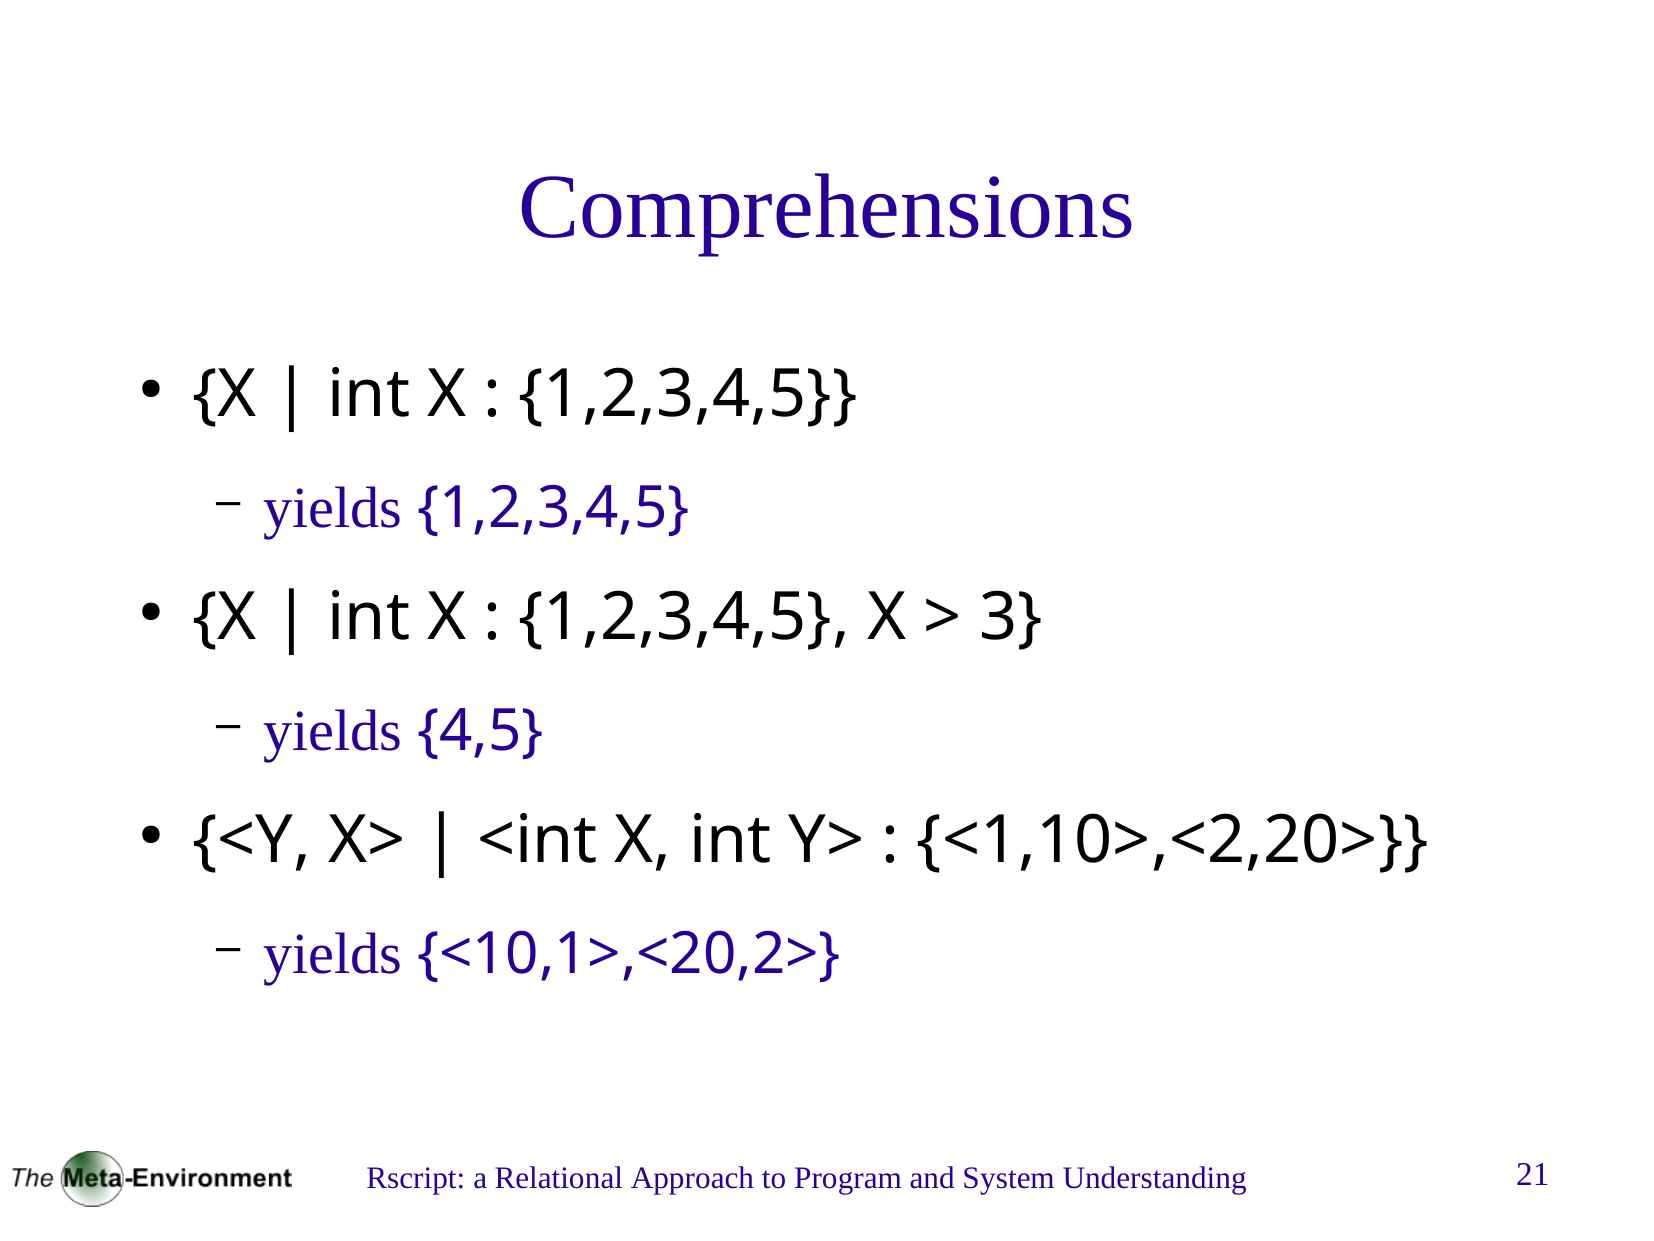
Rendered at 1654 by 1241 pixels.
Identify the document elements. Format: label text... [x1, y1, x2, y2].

list {X | int X : {1,2,3,4,5}} yields {1,2,3,4,5} {X | int X : {1,2,3,4,5}, X > 3} yields {4,5} {<Y, X> | <int X, int Y> : {<1,10>,<2,20>}} yields {<10,1>,<20,2>} [121, 344, 1534, 1127]
picture [12, 1151, 292, 1207]
title Comprehensions [121, 102, 1534, 311]
